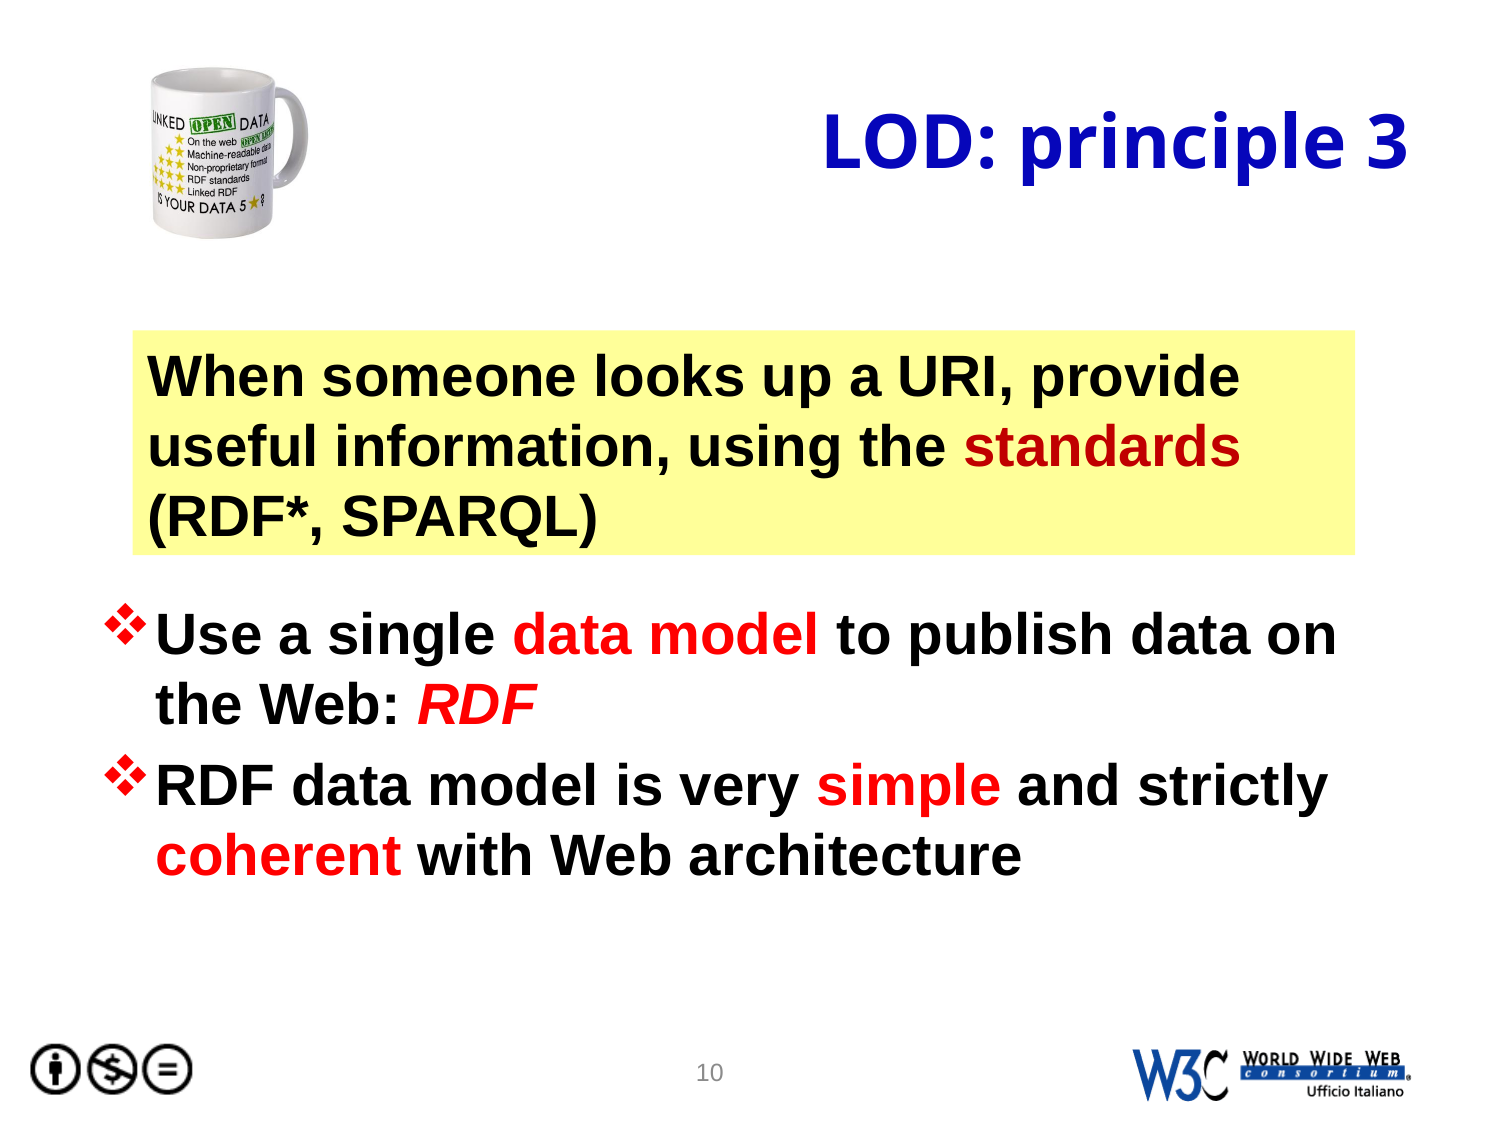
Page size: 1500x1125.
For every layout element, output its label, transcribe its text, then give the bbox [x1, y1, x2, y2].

list Use a single data model to publish data on the Web: RDF RDF data model is very simple and strictly coherent with Web architecture [75, 262, 1436, 1005]
title LOD: principle 3 [75, 45, 1425, 233]
picture [15, 1022, 205, 1106]
picture [141, 65, 317, 241]
picture [1132, 1049, 1412, 1102]
slide_number <number> [680, 1041, 761, 1102]
text_box When someone looks up a URI, provide useful information, using the standards (RDF*, SPARQL) [132, 330, 1356, 556]
